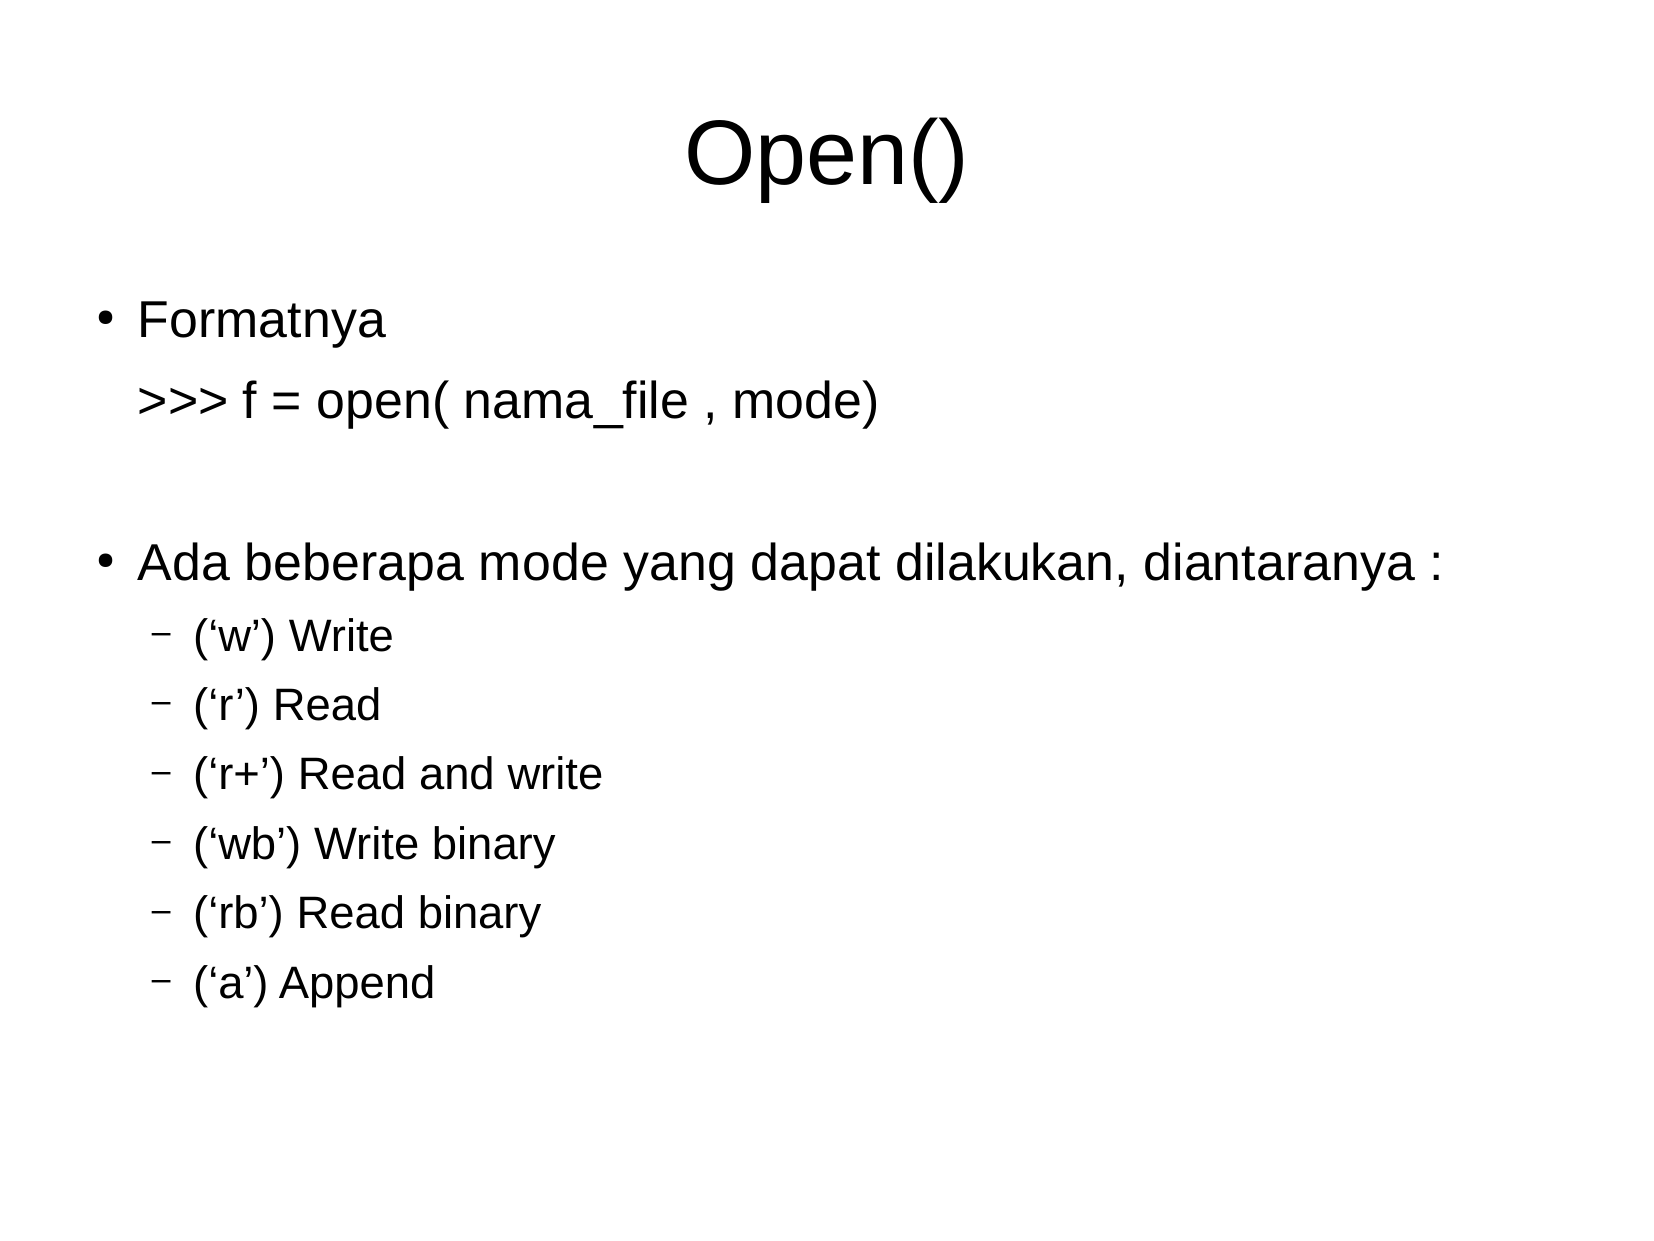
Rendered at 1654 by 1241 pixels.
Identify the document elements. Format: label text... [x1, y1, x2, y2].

title Open() [82, 49, 1571, 257]
list Formatnya >>> f = open( nama_file , mode) Ada beberapa mode yang dapat dilakukan, diantaranya : (‘w’) Write (‘r’) Read (‘r+’) Read and write (‘wb’) Write binary (‘rb’) Read binary (‘a’) Append [82, 290, 1571, 1010]
